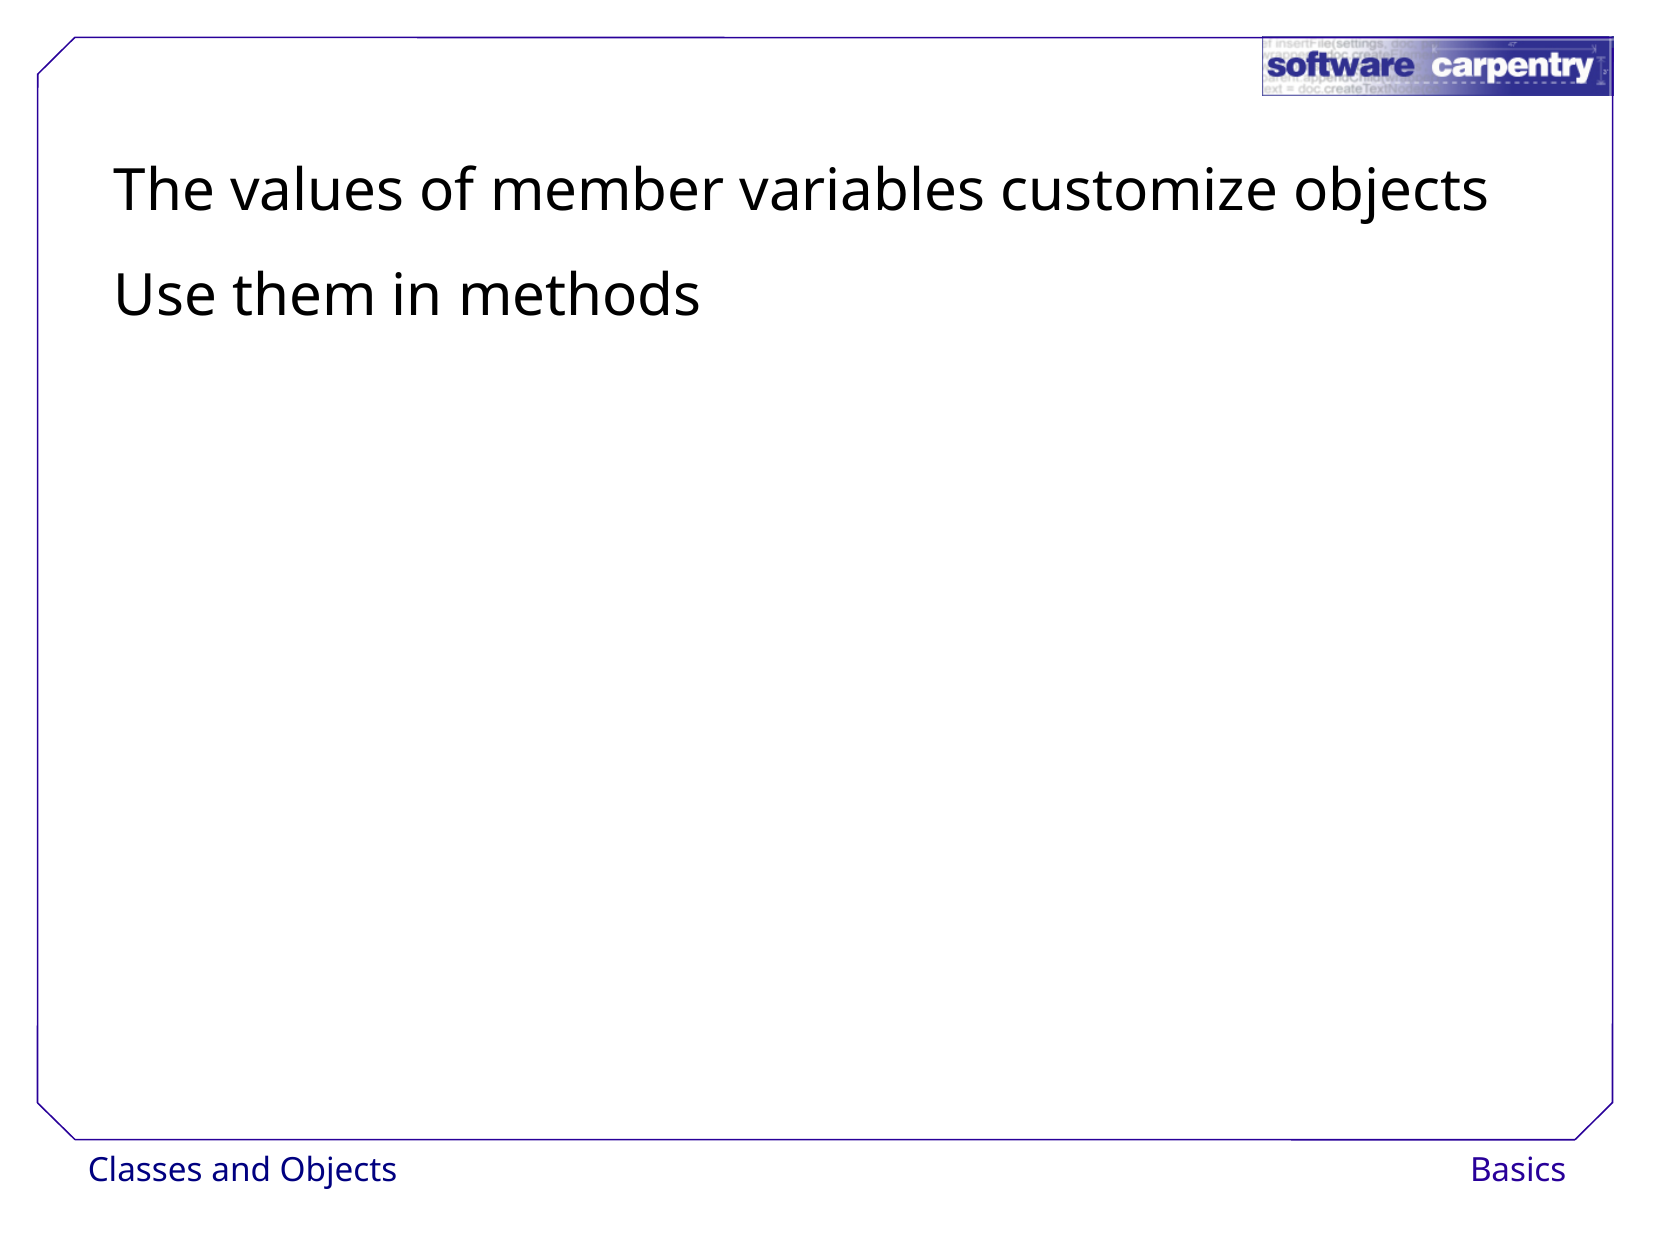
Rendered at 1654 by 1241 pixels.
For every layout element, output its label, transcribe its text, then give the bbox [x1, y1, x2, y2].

picture [1262, 36, 1614, 96]
text_box The values of member variables customize objects Use them in methods [99, 109, 1517, 335]
